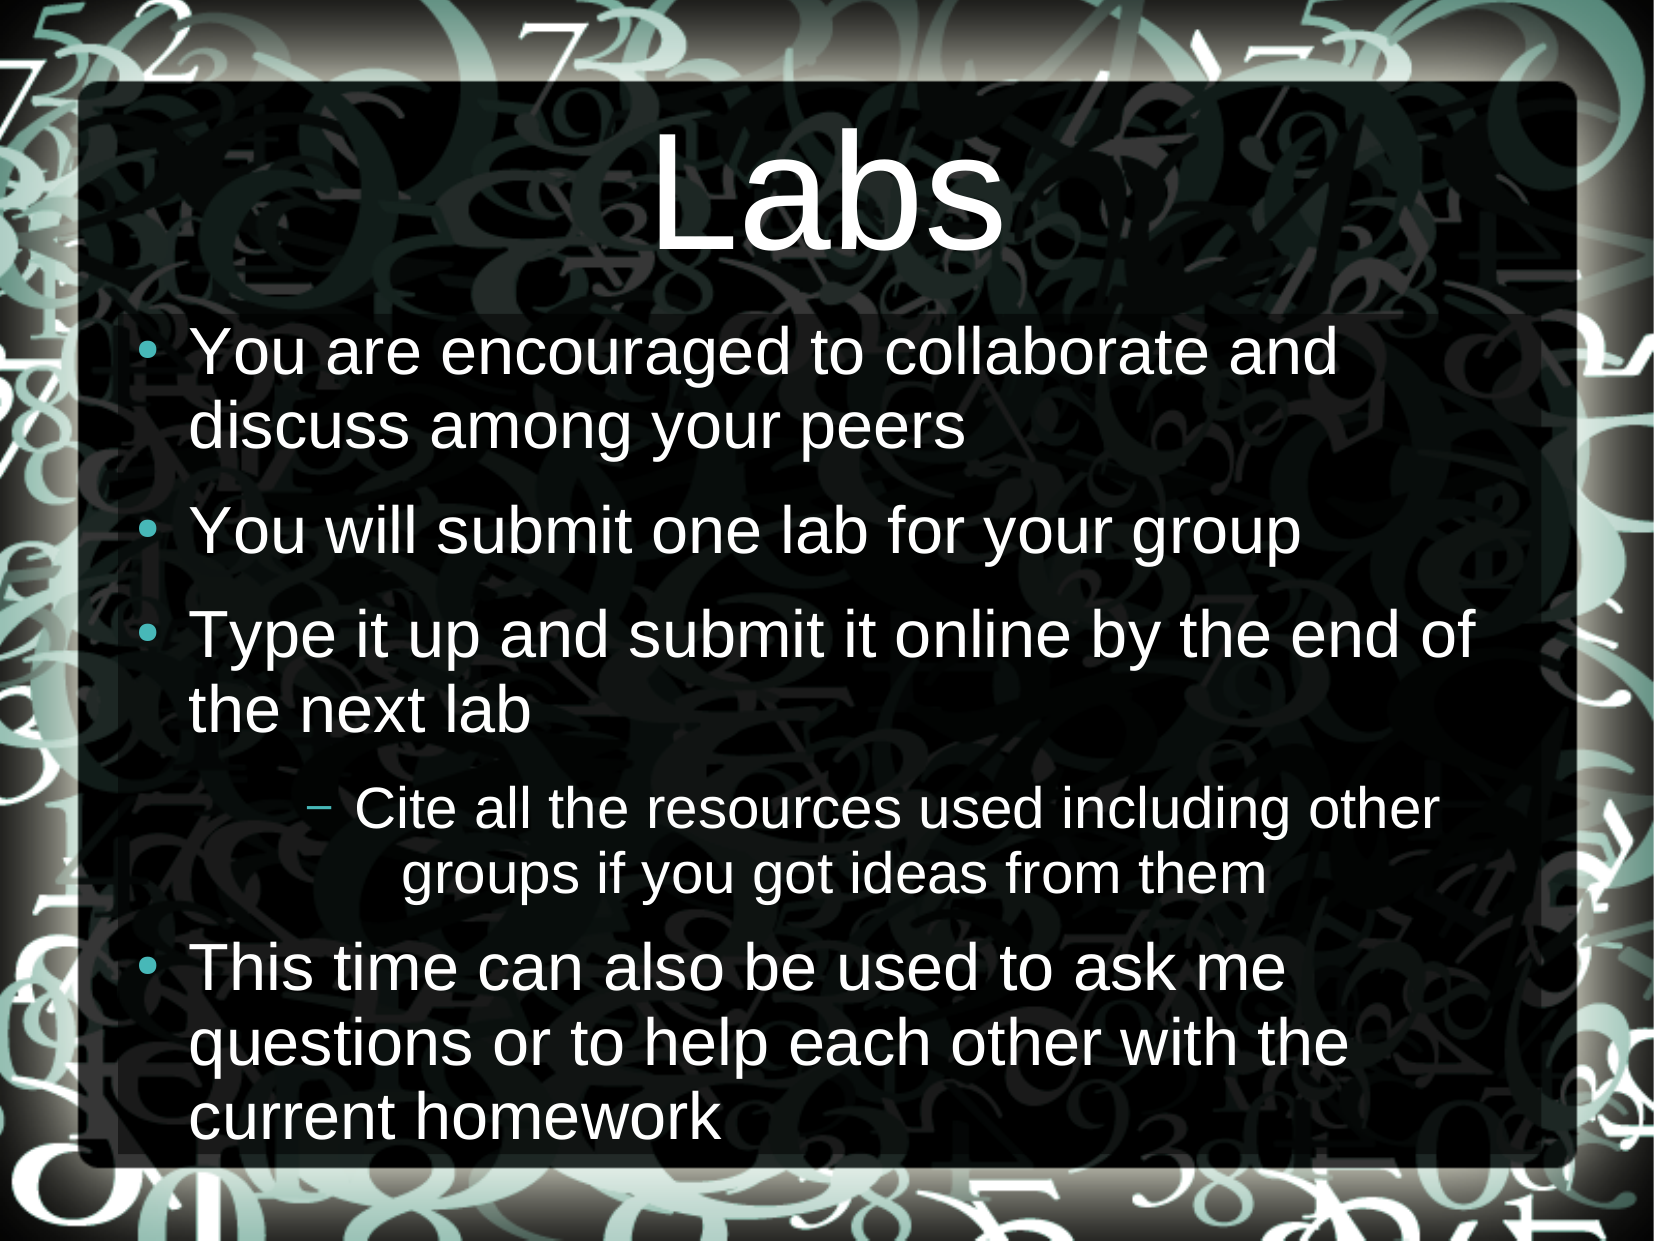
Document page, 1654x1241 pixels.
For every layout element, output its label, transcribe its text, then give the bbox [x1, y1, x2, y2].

list You are encouraged to collaborate and discuss among your peers You will submit one lab for your group Type it up and submit it online by the end of the next lab Cite all the resources used including other groups if you got ideas from them This time can also be used to ask me questions or to help each other with the current homework [118, 313, 1542, 1150]
title Labs [82, 88, 1571, 296]
picture [0, 0, 1654, 1241]
